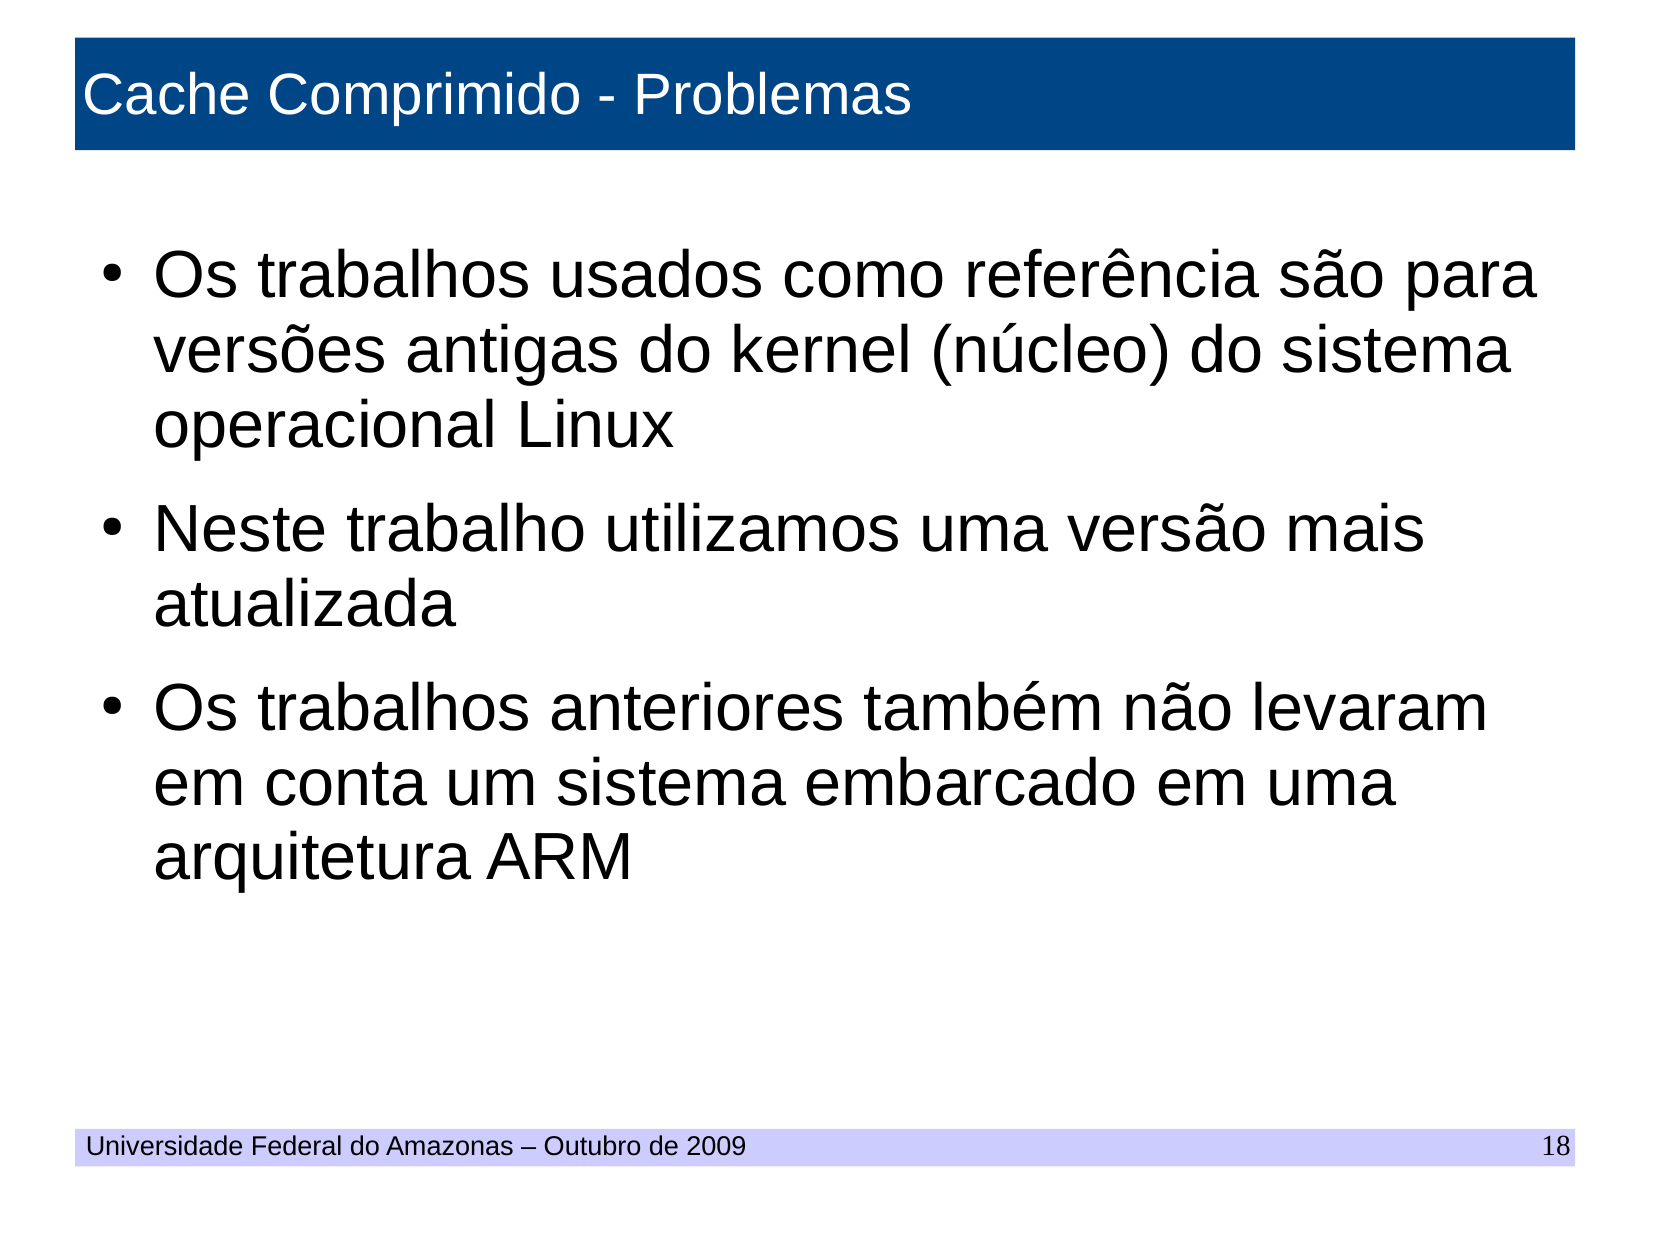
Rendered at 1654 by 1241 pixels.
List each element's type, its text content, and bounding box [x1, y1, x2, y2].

title Cache Comprimido - Problemas [82, 43, 1571, 145]
list Os trabalhos usados como referência são para versões antigas do kernel (núcleo) do sistema operacional Linux Neste trabalho utilizamos uma versão mais atualizada Os trabalhos anteriores também não levaram em conta um sistema embarcado em uma arquitetura ARM [82, 237, 1571, 1056]
